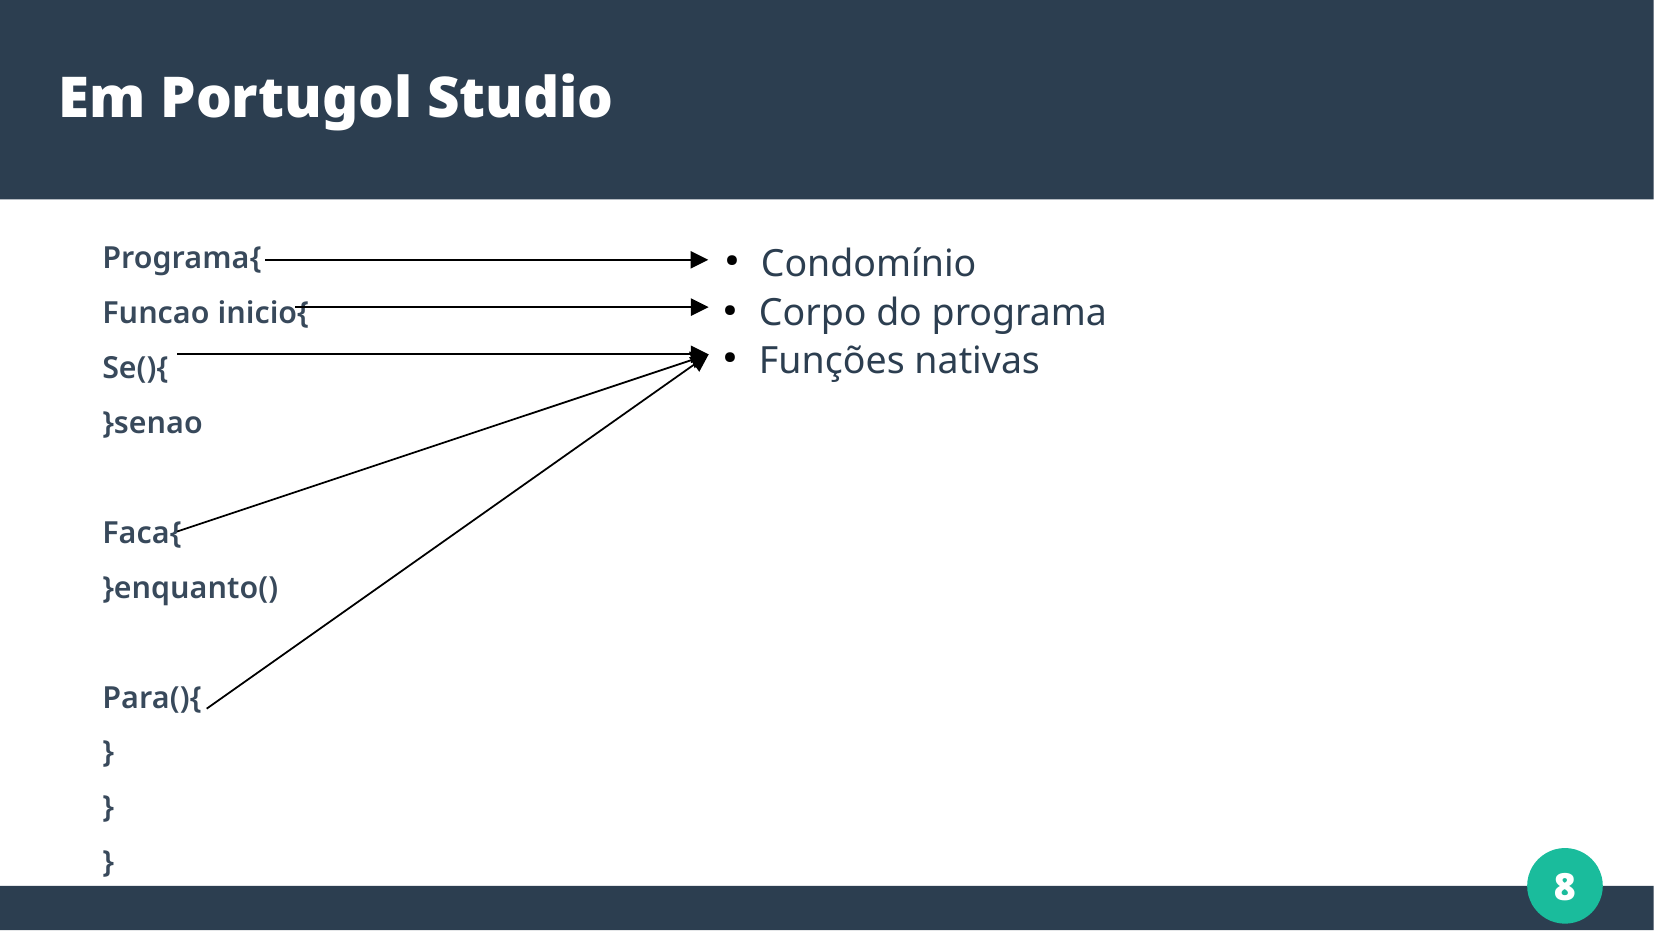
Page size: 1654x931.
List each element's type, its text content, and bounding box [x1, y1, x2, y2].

list Programa{ Funcao inicio{ Se(){ }senao Faca{ }enquanto() Para(){ } } } [59, 236, 384, 886]
text_box Funções nativas [708, 327, 1329, 390]
title Em Portugol Studio [59, 37, 1595, 156]
text_box Corpo do programa [708, 280, 1329, 327]
text_box Condomínio [710, 230, 970, 293]
